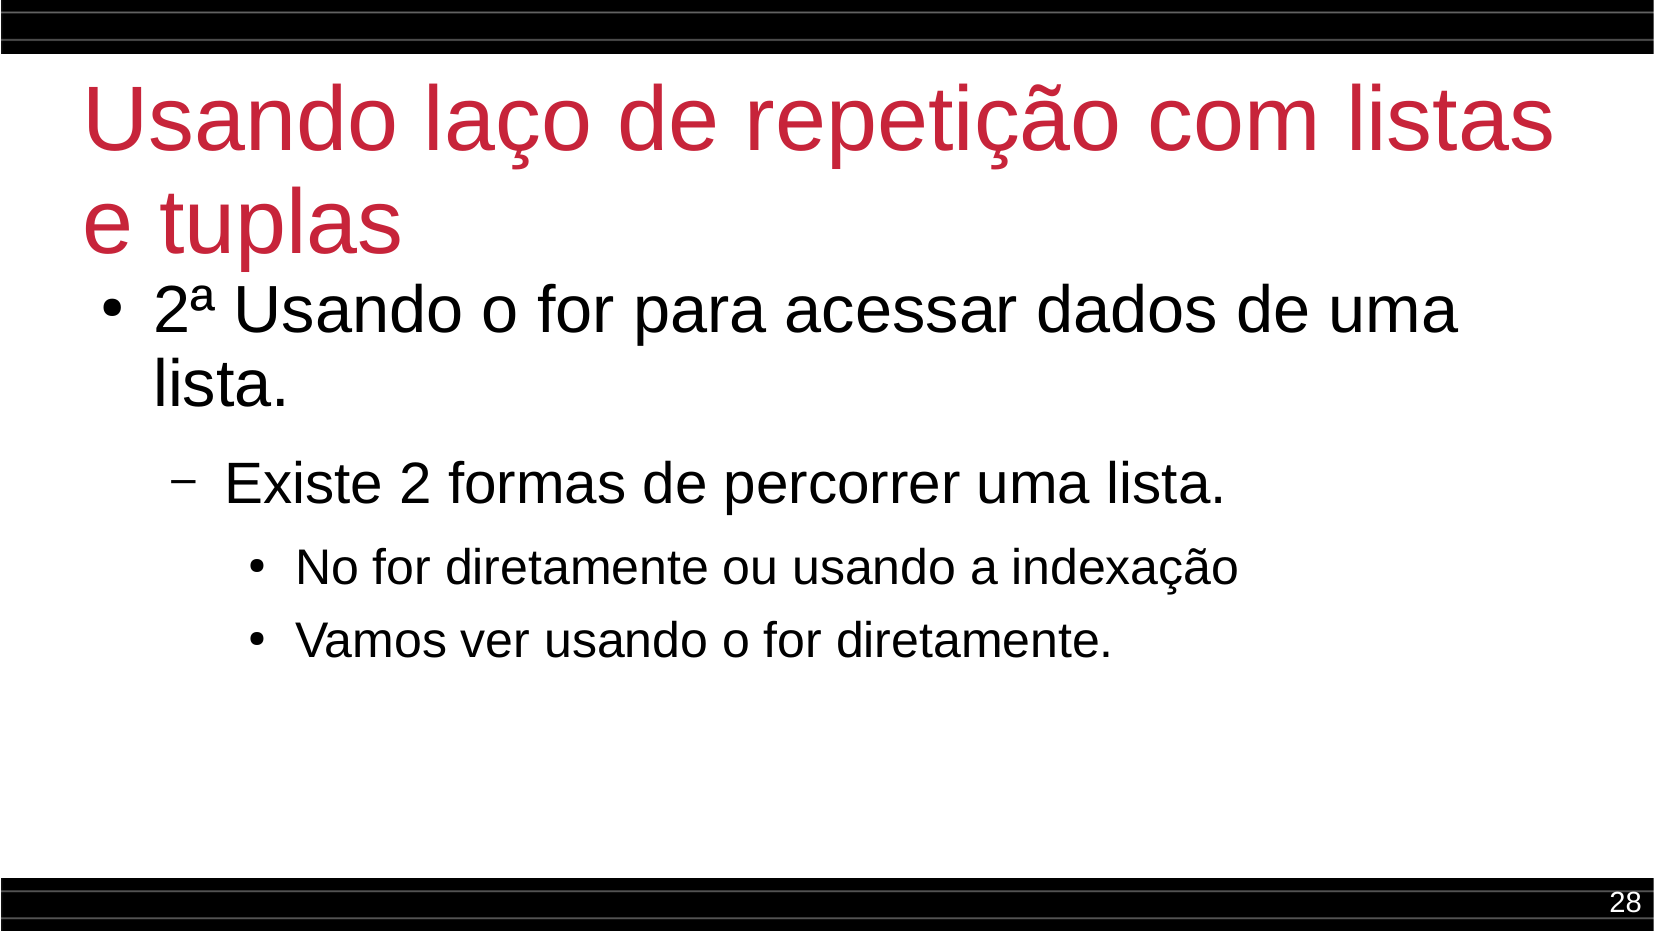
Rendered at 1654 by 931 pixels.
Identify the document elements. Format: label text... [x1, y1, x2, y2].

picture [1, 878, 1654, 931]
list 2ª Usando o for para acessar dados de uma lista. Existe 2 formas de percorrer uma lista. No for diretamente ou usando a indexação Vamos ver usando o for diretamente. [82, 271, 1571, 758]
picture [1, 0, 1654, 54]
title Usando laço de repetição com listas e tuplas [82, 67, 1571, 271]
